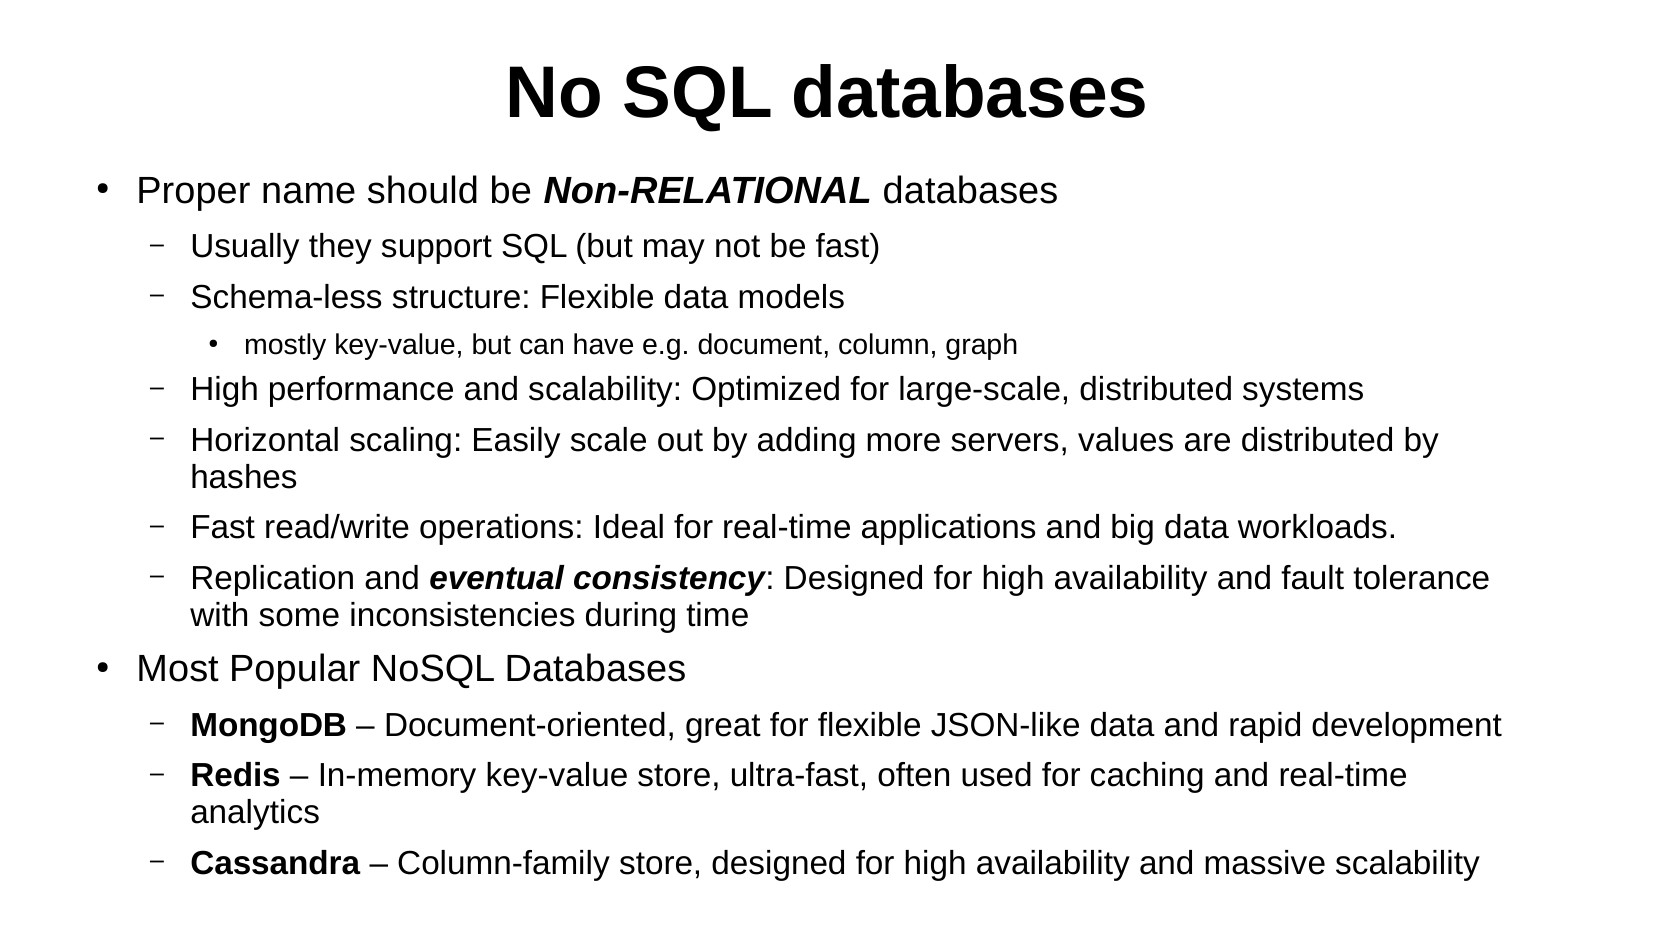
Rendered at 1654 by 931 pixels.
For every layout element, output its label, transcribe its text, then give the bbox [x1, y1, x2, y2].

list Proper name should be Non-RELATIONAL databases Usually they support SQL (but may not be fast) Schema-less structure: Flexible data models mostly key-value, but can have e.g. document, column, graph High performance and scalability: Optimized for large-scale, distributed systems Horizontal scaling: Easily scale out by adding more servers, values are distributed by hashes Fast read/write operations: Ideal for real-time applications and big data workloads. Replication and eventual consistency: Designed for high availability and fault tolerance with some inconsistencies during time Most Popular NoSQL Databases MongoDB – Document-oriented, great for flexible JSON-like data and rapid development Redis – In-memory key-value store, ultra-fast, often used for caching and real-time analytics Cassandra – Column-family store, designed for high availability and massive scalability [82, 168, 1538, 889]
title No SQL databases [82, 37, 1571, 147]
